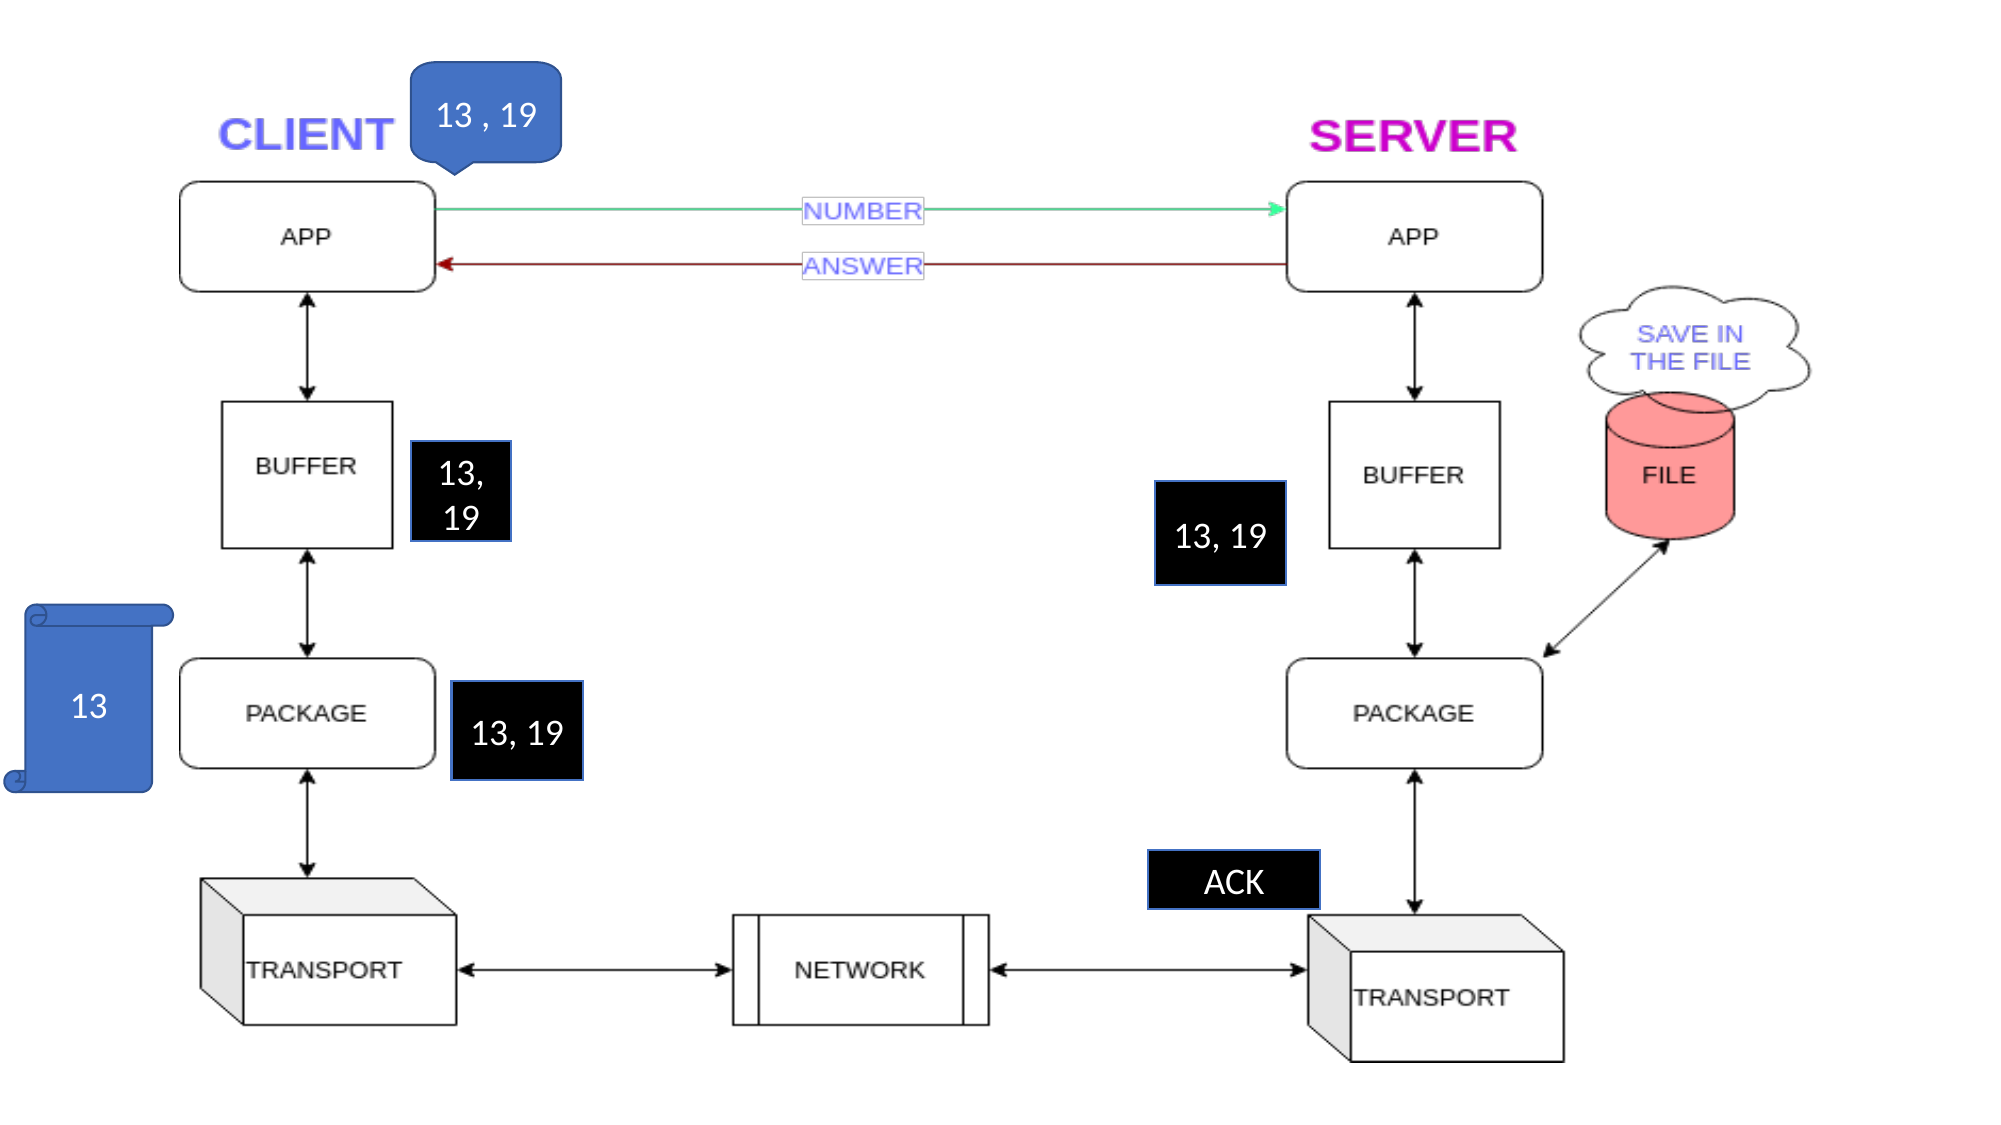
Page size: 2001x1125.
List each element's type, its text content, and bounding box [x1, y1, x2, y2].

picture [179, 62, 1821, 1063]
text_box 13 [4, 604, 174, 793]
text_box 13, 19 [1155, 481, 1286, 585]
text_box 13, 19 [451, 681, 583, 780]
text_box 13, 19 [411, 441, 511, 541]
text_box 13 , 19 [410, 62, 562, 175]
text_box ACK [1148, 850, 1320, 909]
